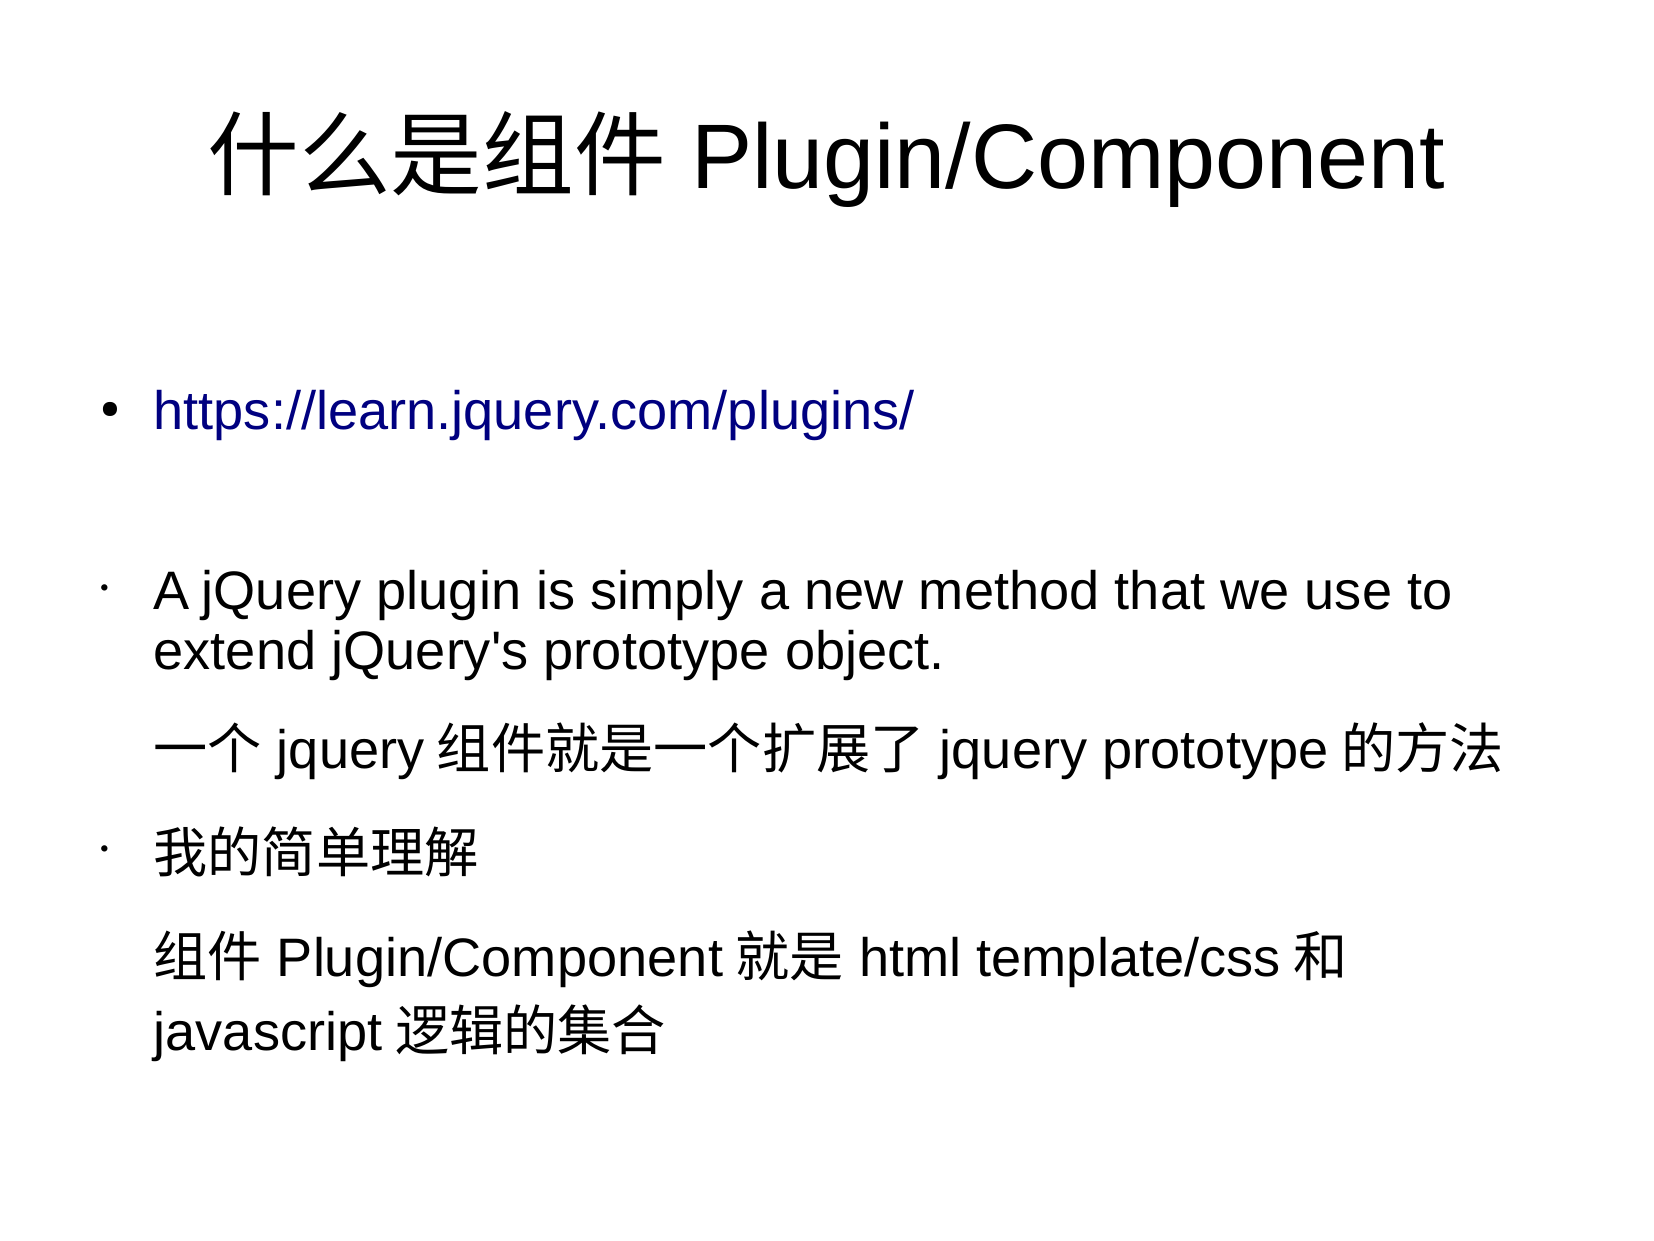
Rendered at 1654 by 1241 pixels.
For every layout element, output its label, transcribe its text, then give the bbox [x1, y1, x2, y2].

title 什么是组件Plugin/Component [82, 49, 1571, 257]
list https://learn.jquery.com/plugins/ A jQuery plugin is simply a new method that we use to extend jQuery's prototype object. 一个jquery组件就是一个扩展了jquery prototype的方法 我的简单理解 组件Plugin/Component就是html template/css和javascript逻辑的集合 [82, 290, 1565, 1241]
